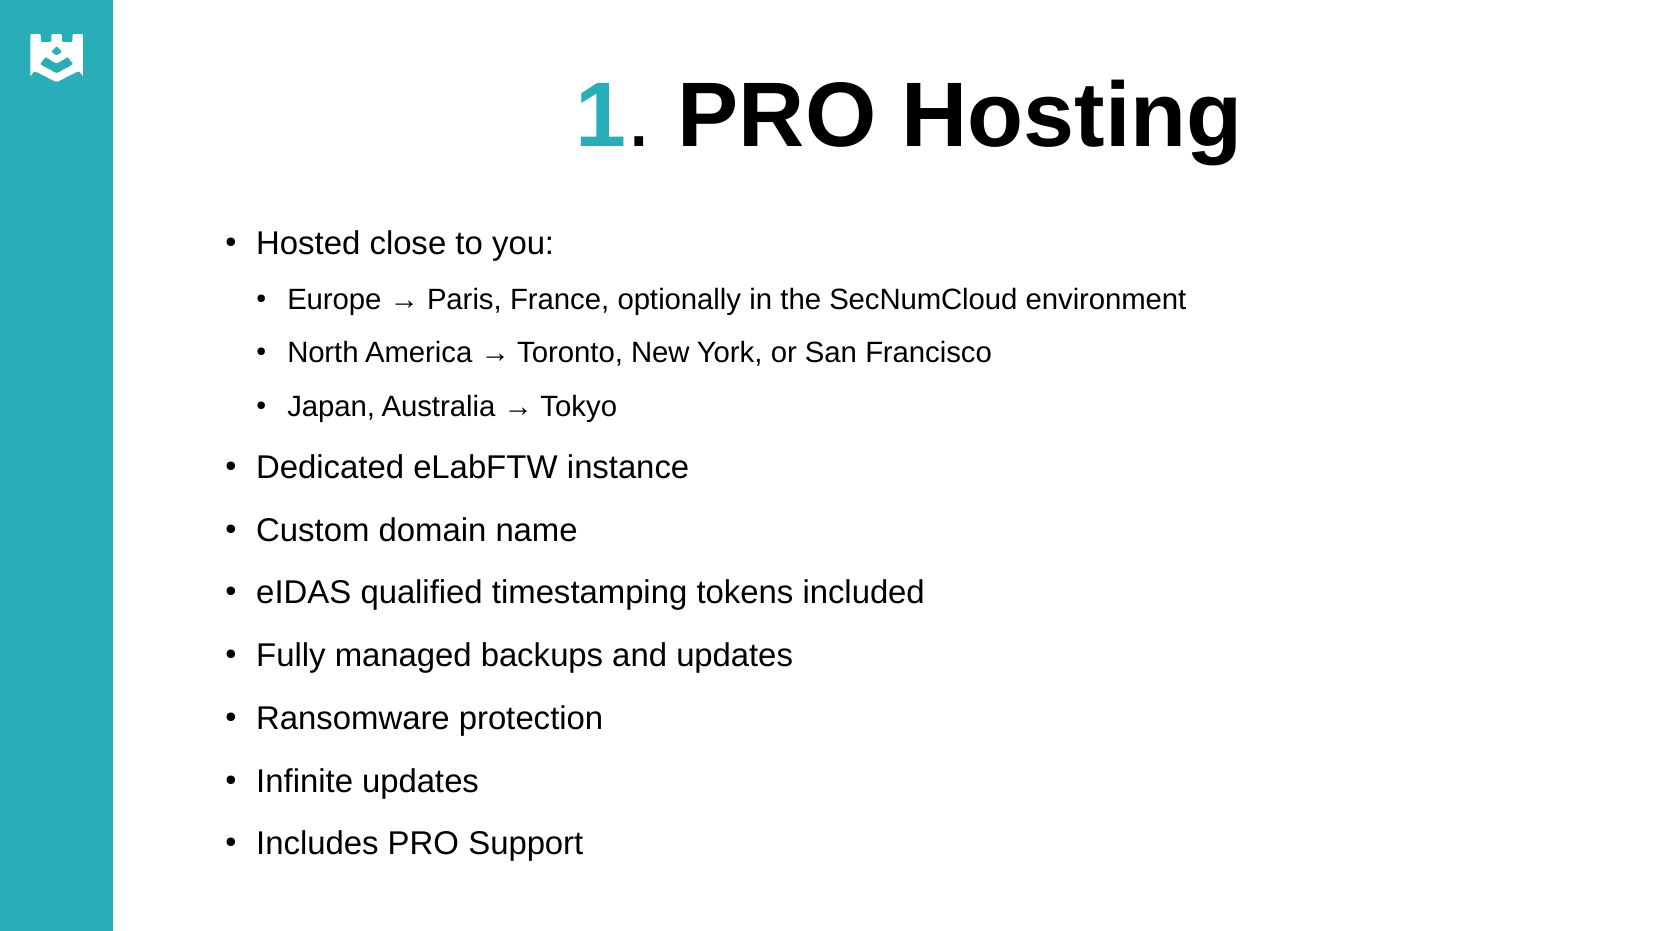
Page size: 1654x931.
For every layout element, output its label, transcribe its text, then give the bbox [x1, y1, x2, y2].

list Hosted close to you: Europe → Paris, France, optionally in the SecNumCloud environment North America → Toronto, New York, or San Francisco Japan, Australia → Tokyo Dedicated eLabFTW instance Custom domain name eIDAS qualified timestamping tokens included Fully managed backups and updates Ransomware protection Infinite updates Includes PRO Support [225, 225, 1654, 863]
picture [0, 0, 113, 931]
title 1. PRO Hosting [165, 12, 1654, 218]
